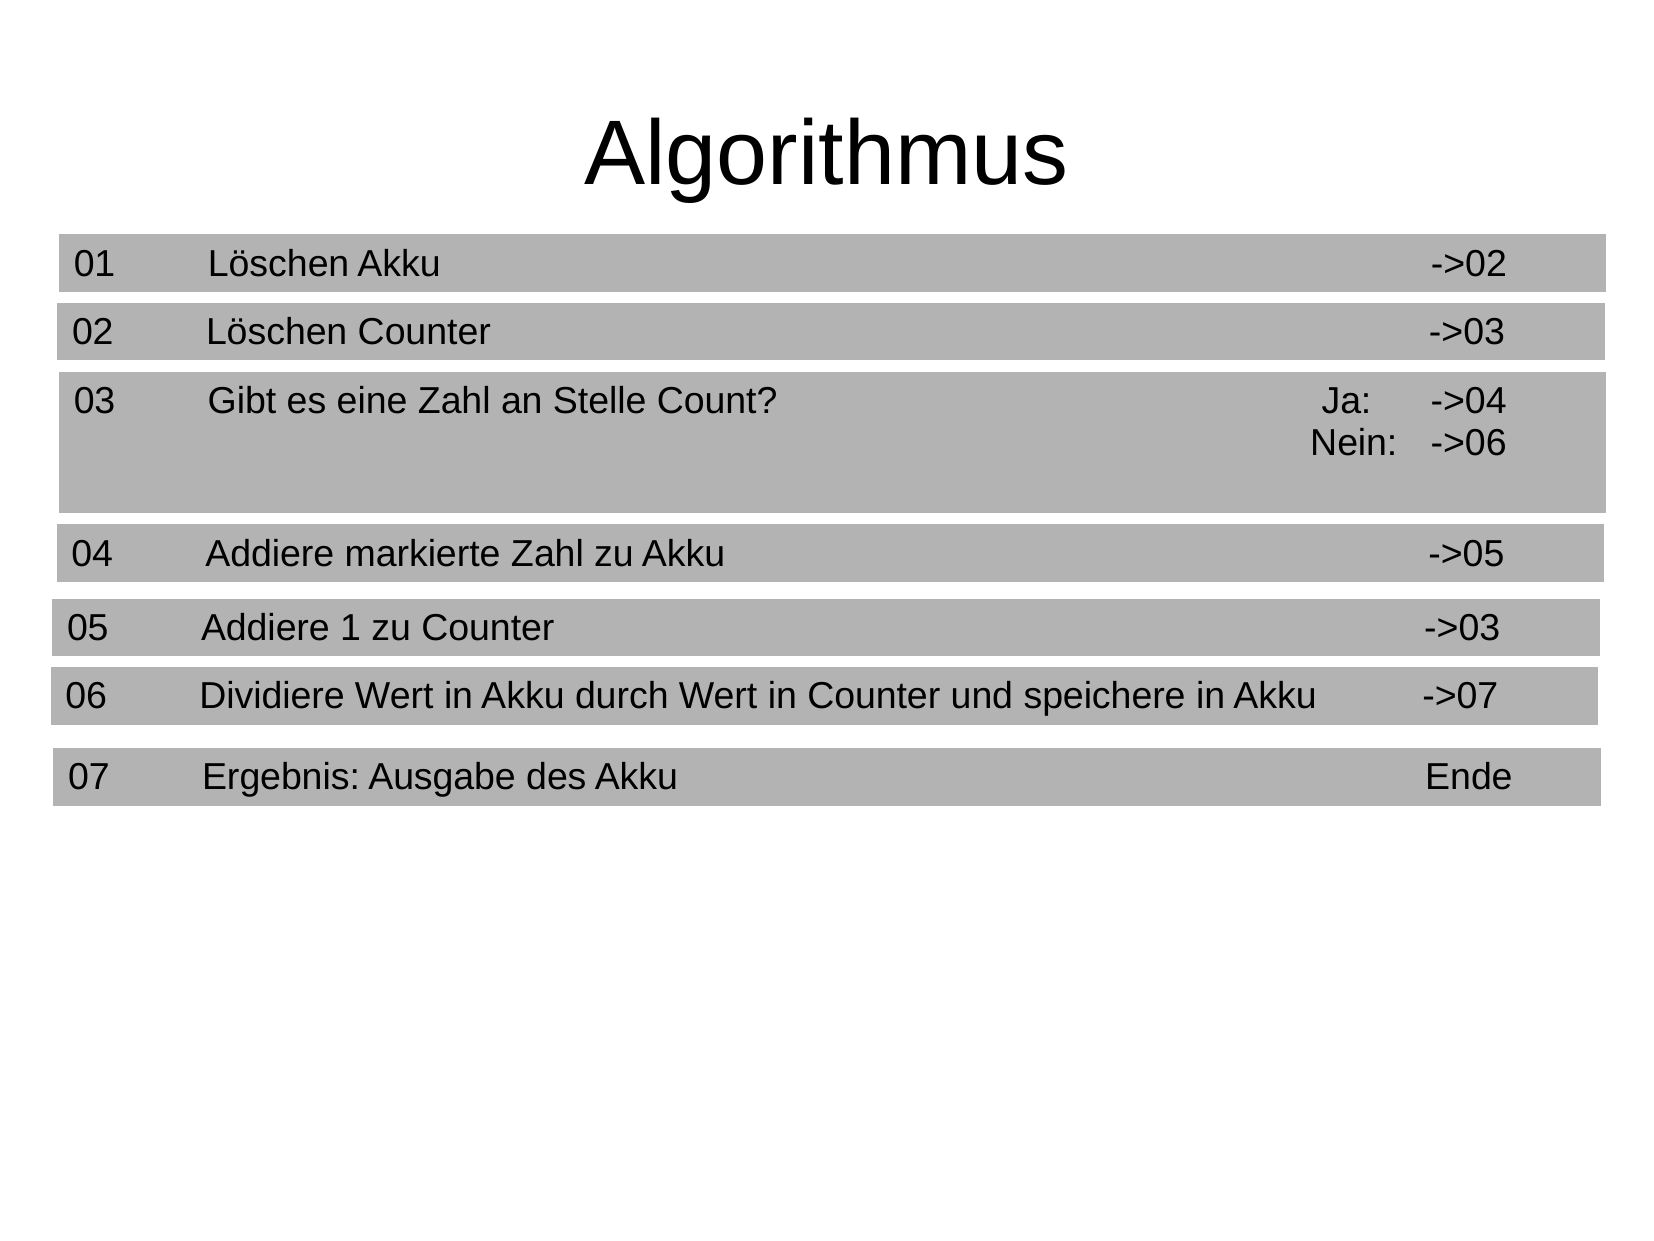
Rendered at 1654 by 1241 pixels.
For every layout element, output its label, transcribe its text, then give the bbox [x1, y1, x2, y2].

table_header ->02 [1416, 234, 1606, 292]
table_header 07 [53, 748, 187, 806]
table_header Gibt es eine Zahl an Stelle Count? Ja: Nein: [193, 372, 1416, 513]
table_header 05 [52, 599, 186, 656]
table_header Addiere 1 zu Counter [186, 599, 1409, 656]
table_header ->04 ->06 [1416, 372, 1606, 513]
table_header ->05 [1414, 524, 1604, 582]
table_header 04 [57, 524, 191, 582]
table_header ->03 [1409, 599, 1600, 656]
table_header Ende [1410, 748, 1601, 806]
table_header 02 [57, 303, 191, 360]
table_header Dividiere Wert in Akku durch Wert in Counter und speichere in Akku [185, 667, 1408, 725]
table_header ->07 [1408, 667, 1598, 725]
table_header Ergebnis: Ausgabe des Akku [187, 748, 1410, 806]
table_header 01 [59, 234, 193, 292]
table_header Addiere markierte Zahl zu Akku [191, 524, 1414, 582]
title Algorithmus [82, 49, 1571, 234]
table_header ->03 [1414, 303, 1605, 360]
table_header Löschen Akku [193, 234, 1416, 292]
table_header 03 [59, 372, 193, 513]
table_header Löschen Counter [191, 303, 1414, 360]
table_header 06 [51, 667, 185, 725]
